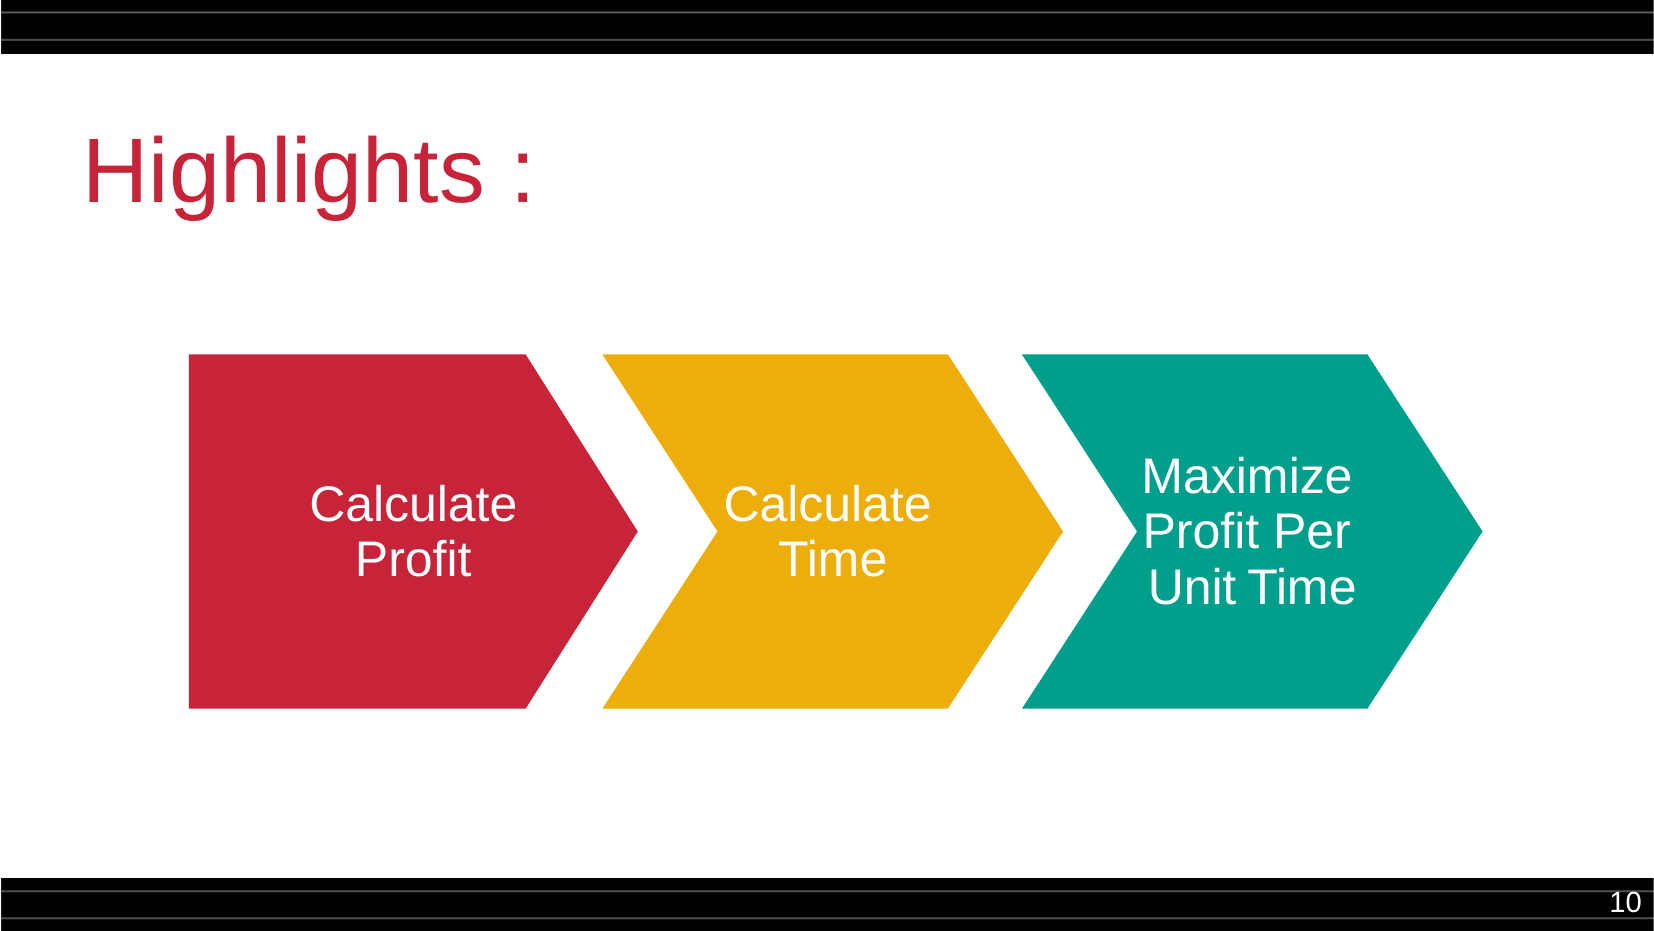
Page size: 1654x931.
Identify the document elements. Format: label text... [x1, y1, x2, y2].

picture [1, 0, 1654, 54]
text_box Maximize Profit Per Unit Time [1021, 354, 1483, 709]
text_box Calculate Profit [188, 354, 638, 709]
text_box Calculate Time [602, 354, 1064, 709]
picture [1, 878, 1654, 931]
title Highlights : [82, 92, 1571, 249]
